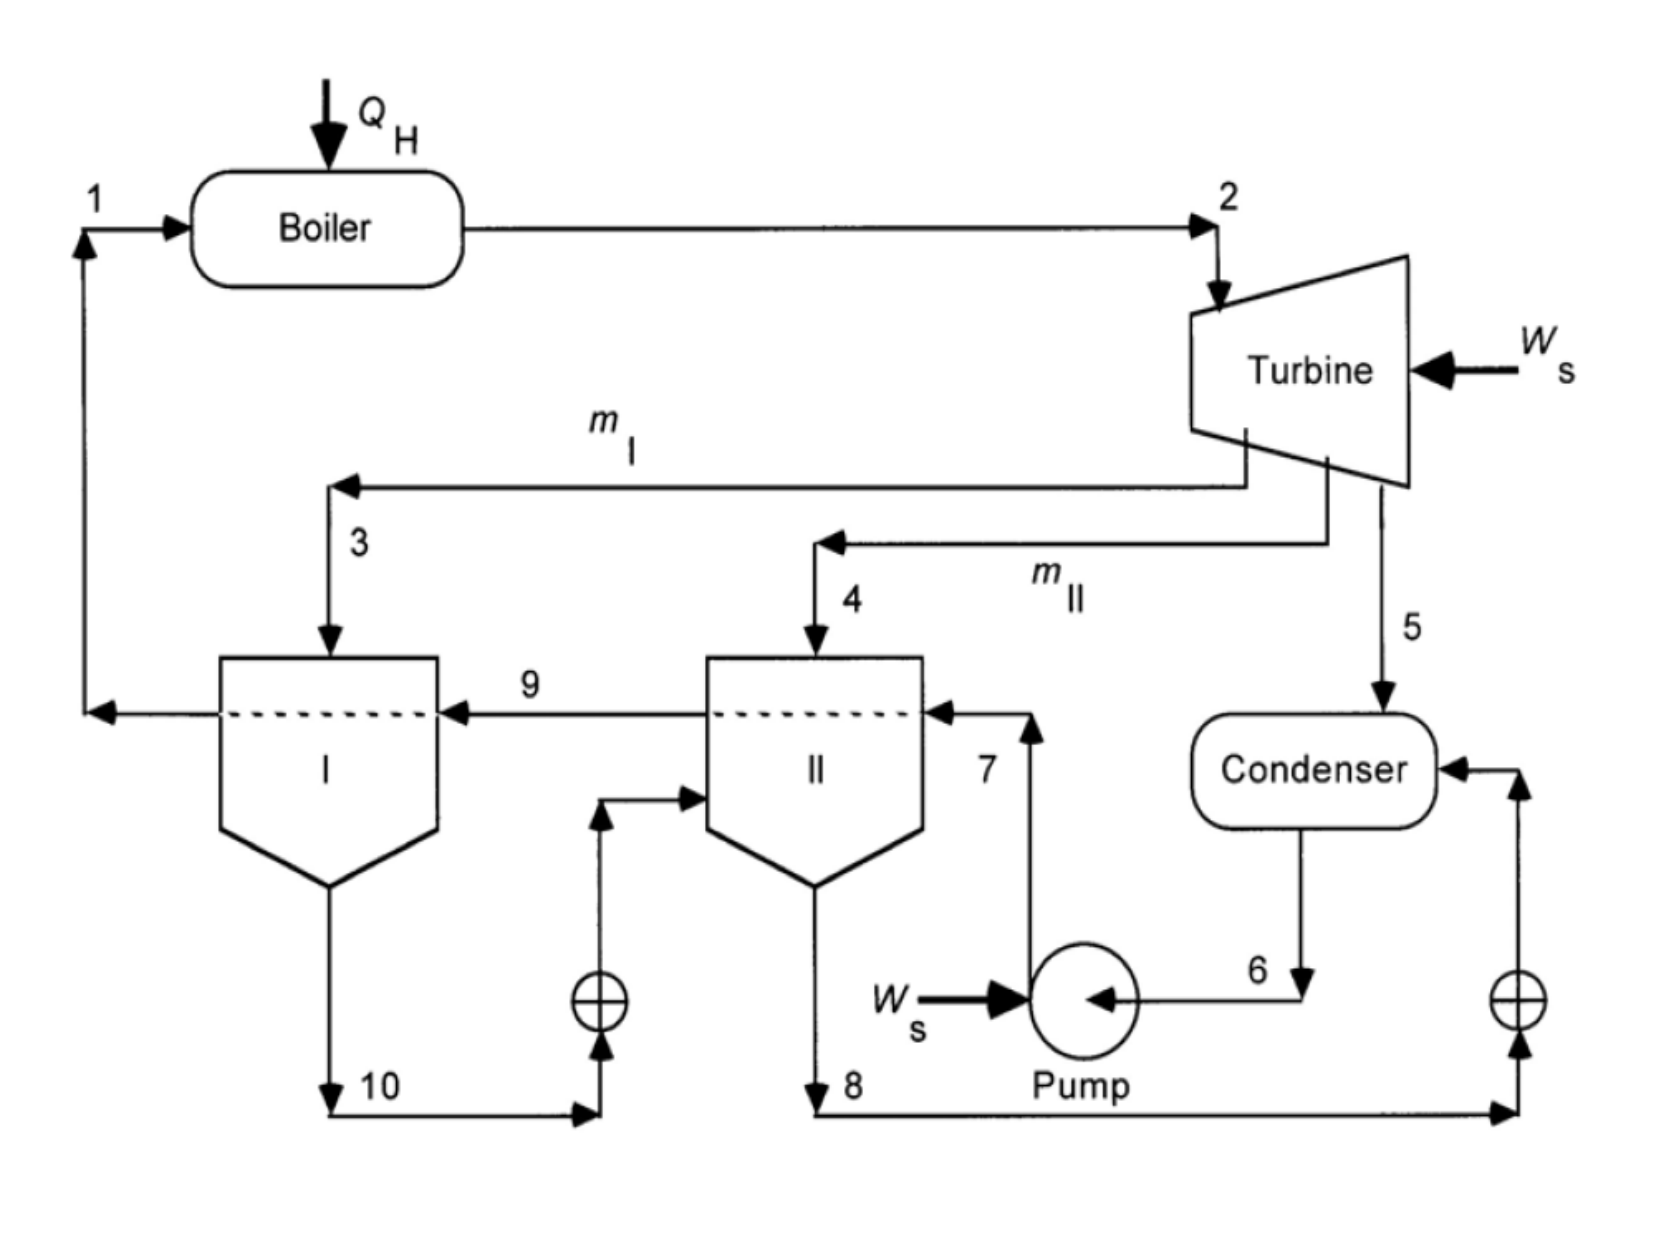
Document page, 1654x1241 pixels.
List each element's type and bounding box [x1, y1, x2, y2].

picture [35, 58, 1595, 1182]
